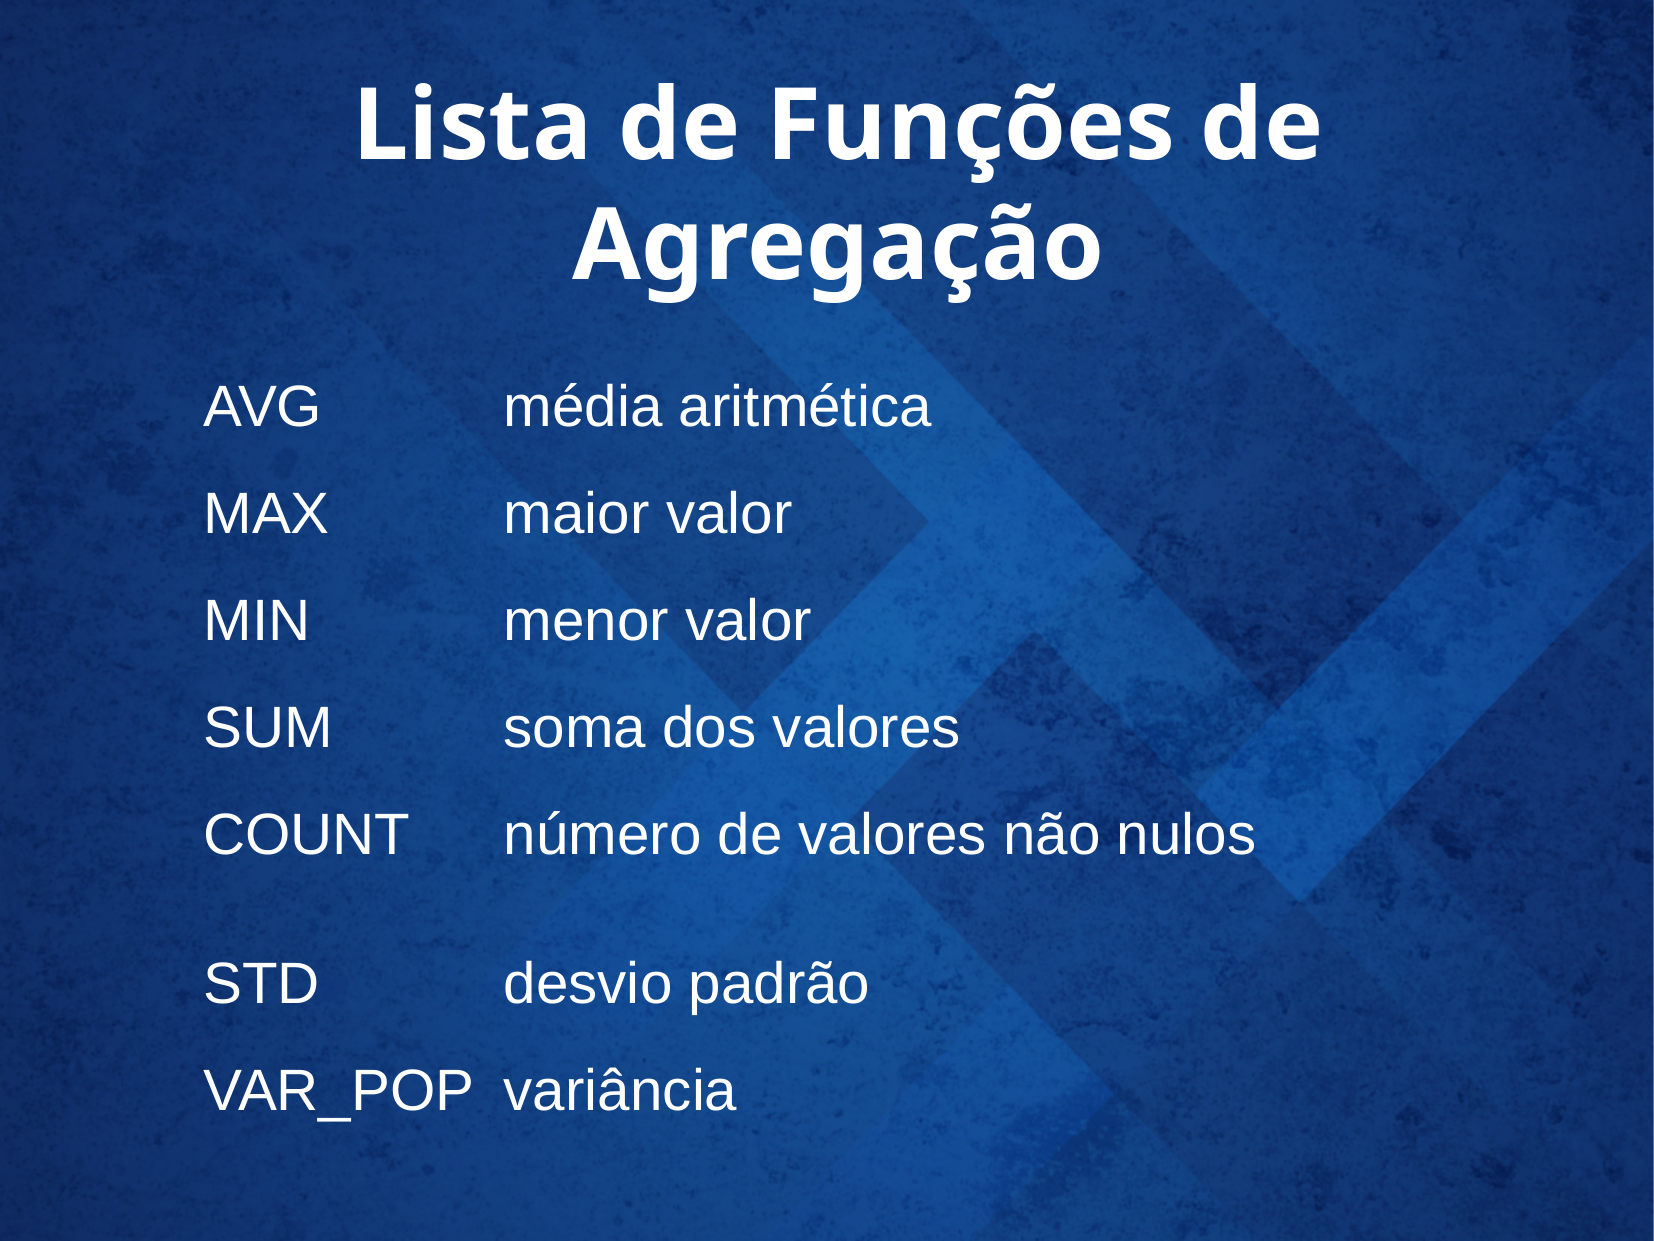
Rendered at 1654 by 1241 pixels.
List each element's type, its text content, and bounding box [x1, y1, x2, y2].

text_box Lista de Funções de Agregação [826, 236, 848, 268]
picture [0, 0, 1654, 1241]
text_box Lista de Funções de Agregação [661, 236, 683, 268]
text_box AVG média aritmética MAX maior valor MIN menor valor SUM soma dos valores COUNT número de valores não nulos STD desvio padrão VAR_POP variância [188, 366, 1382, 1131]
text_box Lista de Funções de Agregação [94, 76, 1583, 284]
